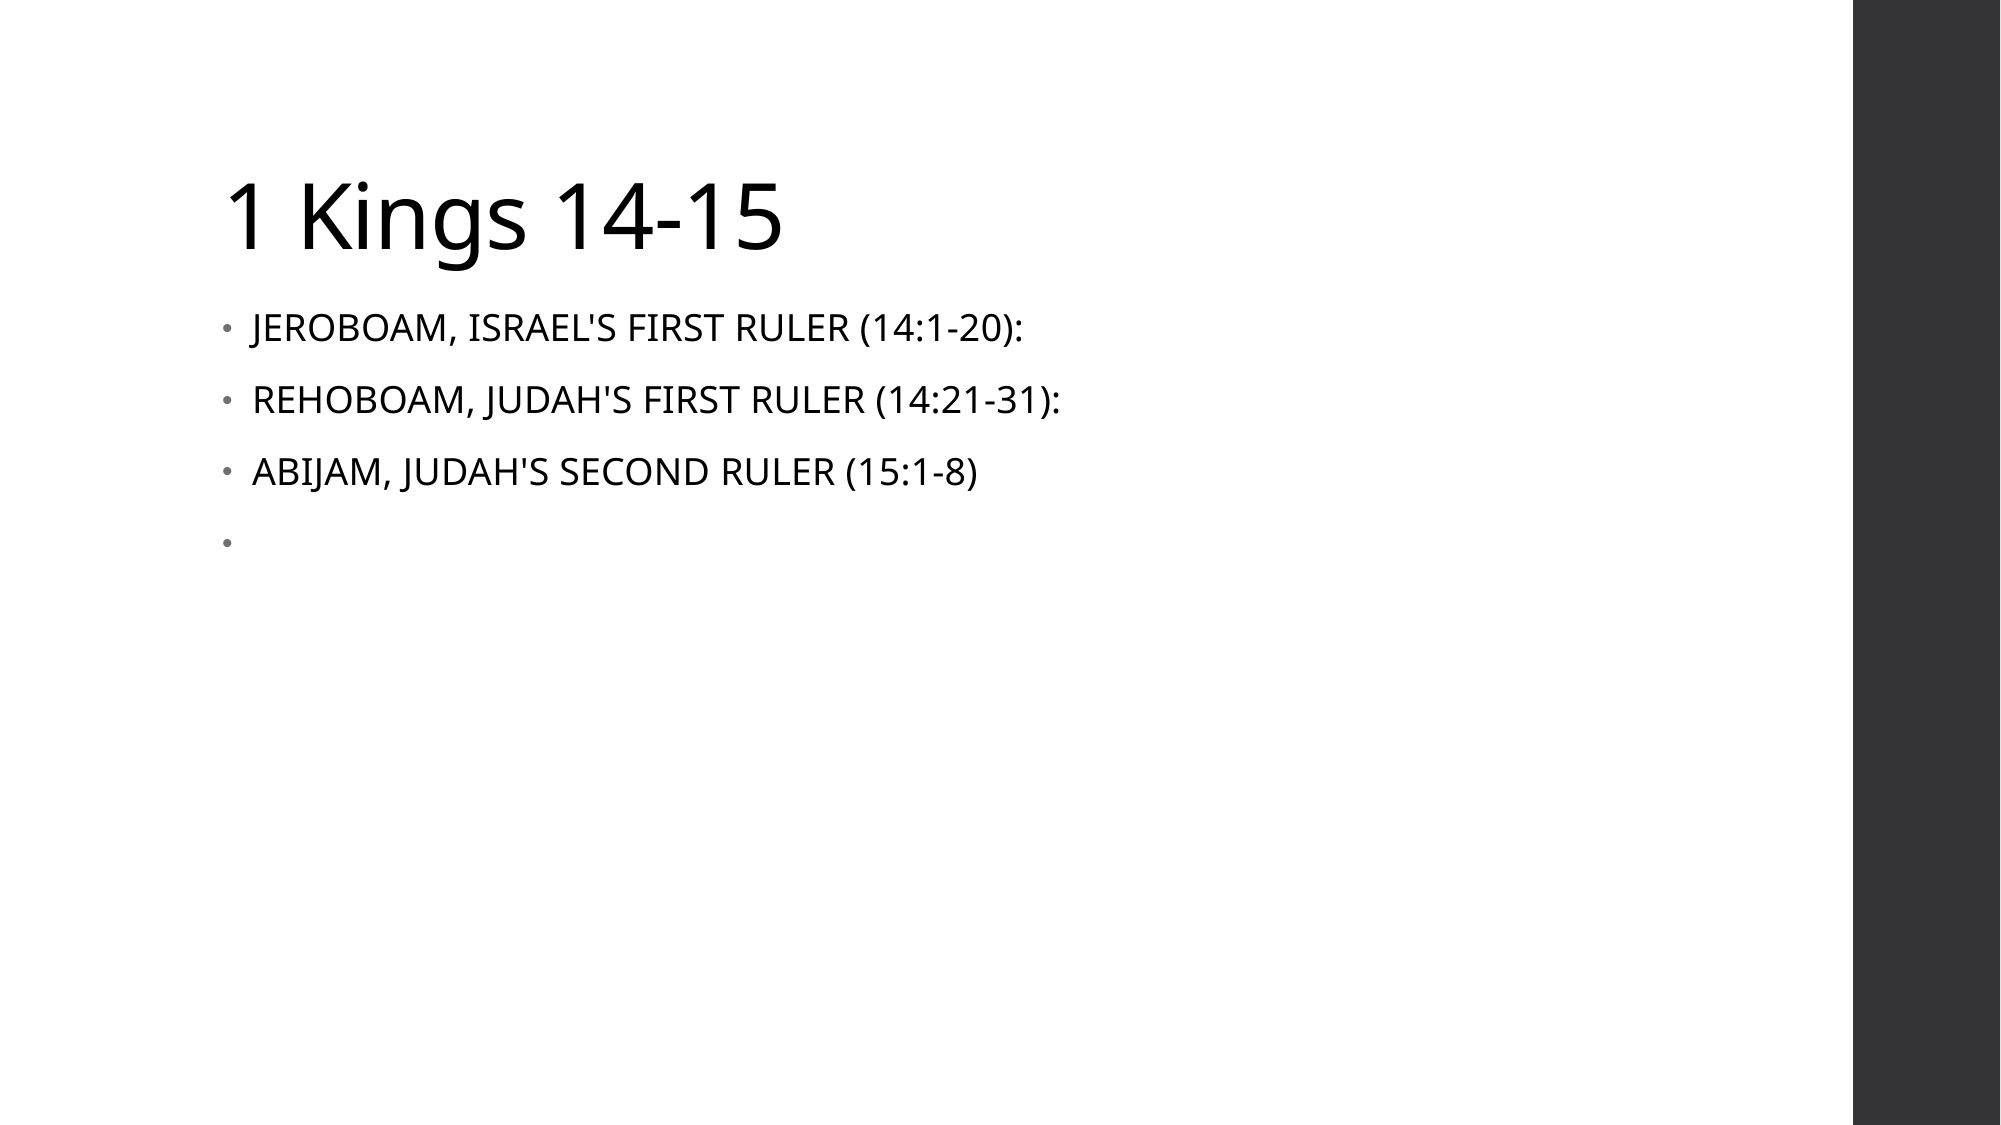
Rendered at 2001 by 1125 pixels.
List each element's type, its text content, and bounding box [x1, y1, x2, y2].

title 1 Kings 14-15 [206, 60, 1797, 278]
list JEROBOAM, ISRAEL'S FIRST RULER (14:1-20): REHOBOAM, JUDAH'S FIRST RULER (14:21-31): ABIJAM, JUDAH'S SECOND RULER (15:1-8) [206, 299, 1617, 1014]
